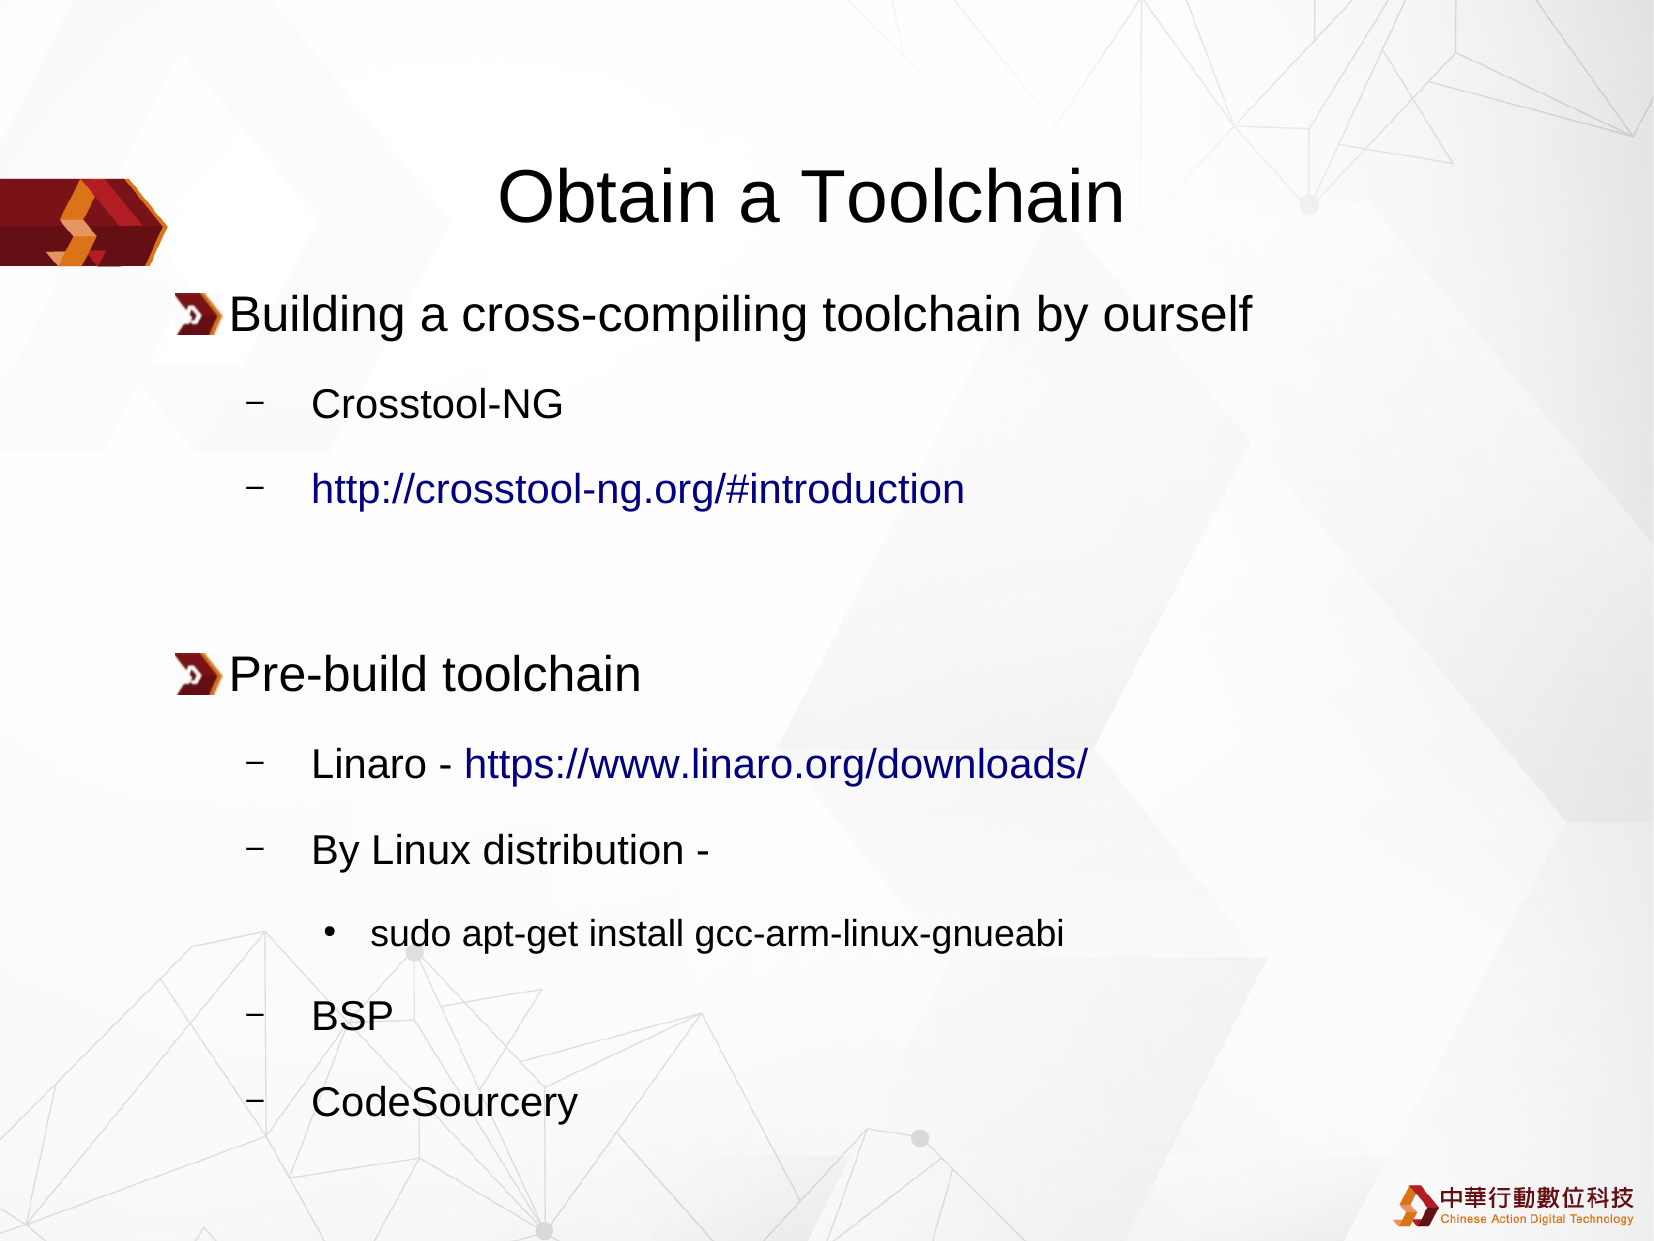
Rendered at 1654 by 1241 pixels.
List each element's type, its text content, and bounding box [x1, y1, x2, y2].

title Obtain a Toolchain [118, 112, 1506, 281]
picture [0, 0, 1654, 1241]
list Building a cross-compiling toolchain by ourself Crosstool-NG http://crosstool-ng.org/#introduction Pre-build toolchain Linaro - https://www.linaro.org/downloads/ By Linux distribution - sudo apt-get install gcc-arm-linux-gnueabi BSP CodeSourcery [127, 286, 1581, 1181]
